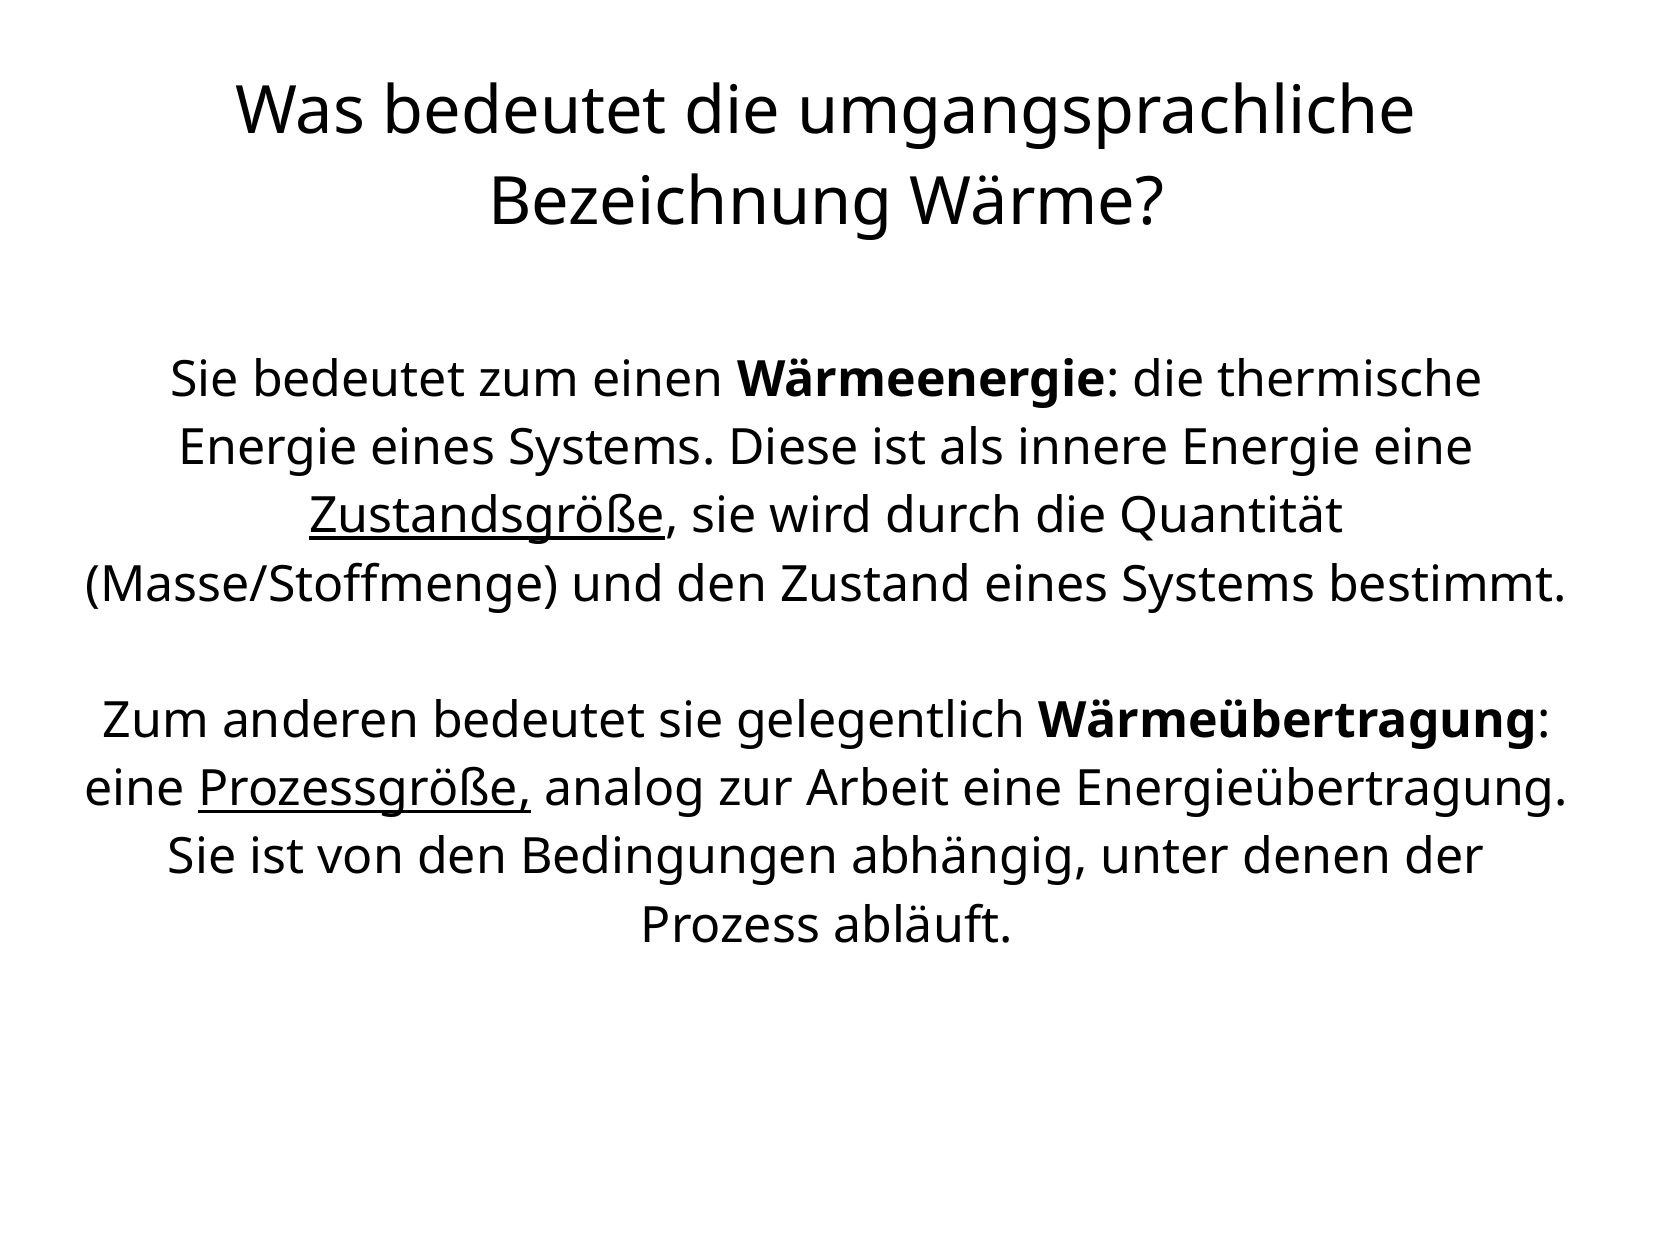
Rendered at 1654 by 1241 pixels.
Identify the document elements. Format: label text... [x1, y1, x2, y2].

subtitle Sie bedeutet zum einen Wärmeenergie: die thermische Energie eines Systems. Diese ist als innere Energie eine Zustandsgröße, sie wird durch die Quantität (Masse/Stoffmenge) und den Zustand eines Systems bestimmt. Zum anderen bedeutet sie gelegentlich Wärmeübertragung: eine Prozessgröße, analog zur Arbeit eine Energieübertragung. Sie ist von den Bedingungen abhängig, unter denen der Prozess abläuft. [82, 290, 1571, 1010]
title Was bedeutet die umgangsprachliche Bezeichnung Wärme? [82, 49, 1571, 257]
